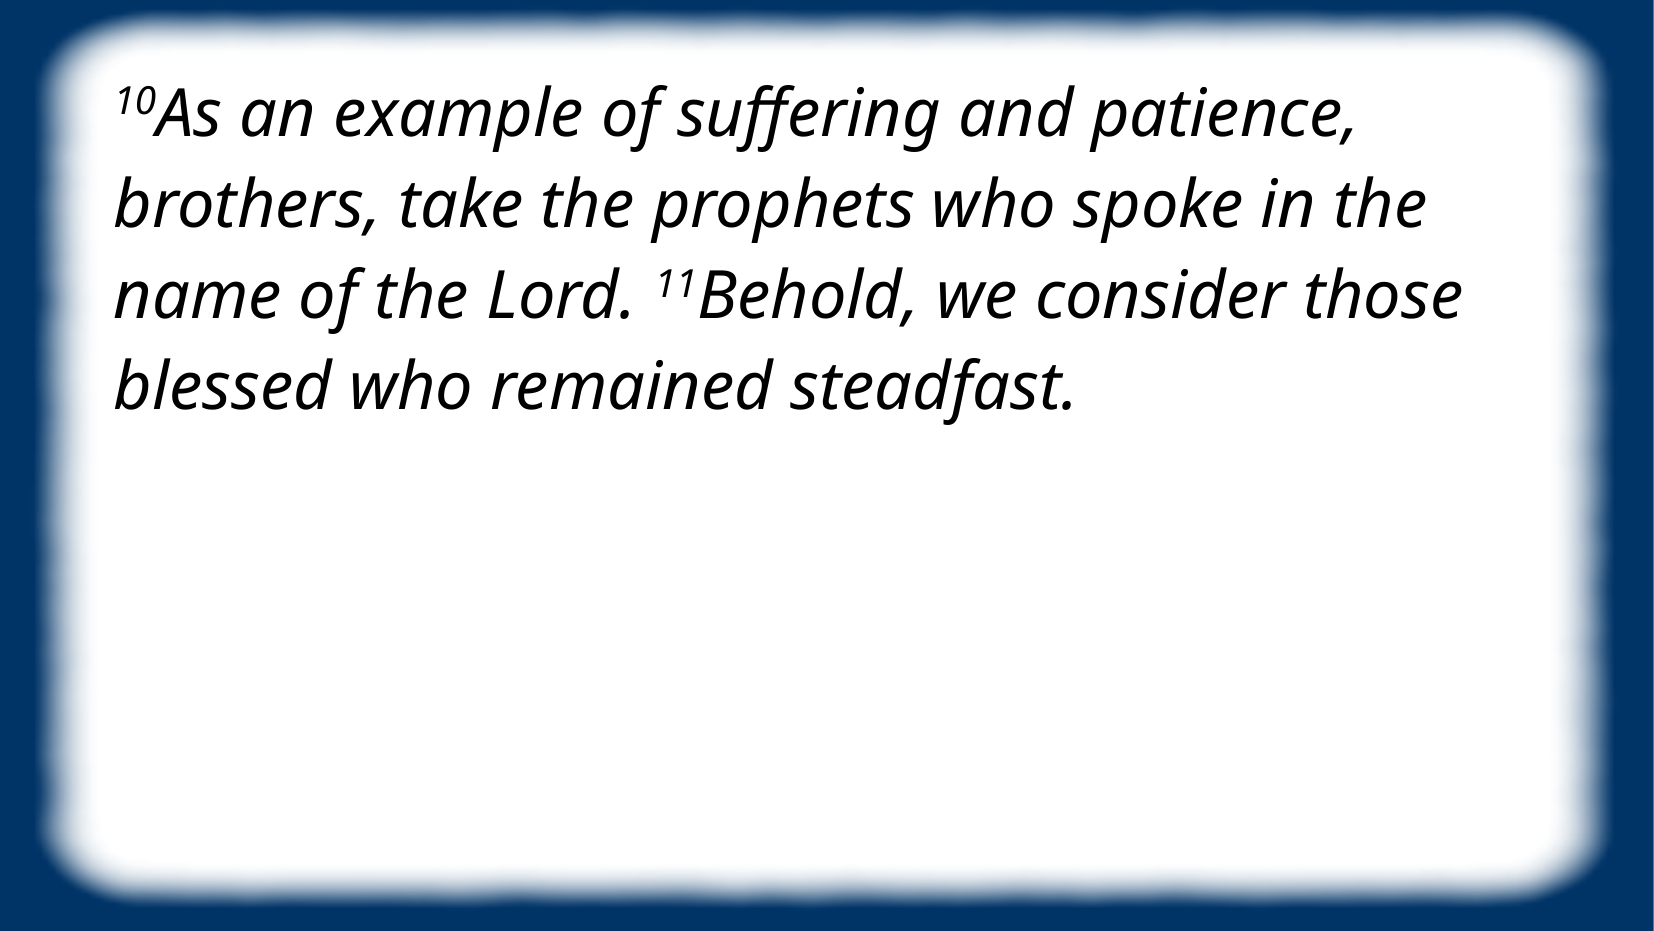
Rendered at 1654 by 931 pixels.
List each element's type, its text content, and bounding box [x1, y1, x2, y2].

picture [0, 0, 1654, 931]
text_box 10As an example of suffering and patience, brothers, take the prophets who spoke in the name of the Lord. 11Behold, we consider those blessed who remained steadfast. [98, 58, 1554, 466]
